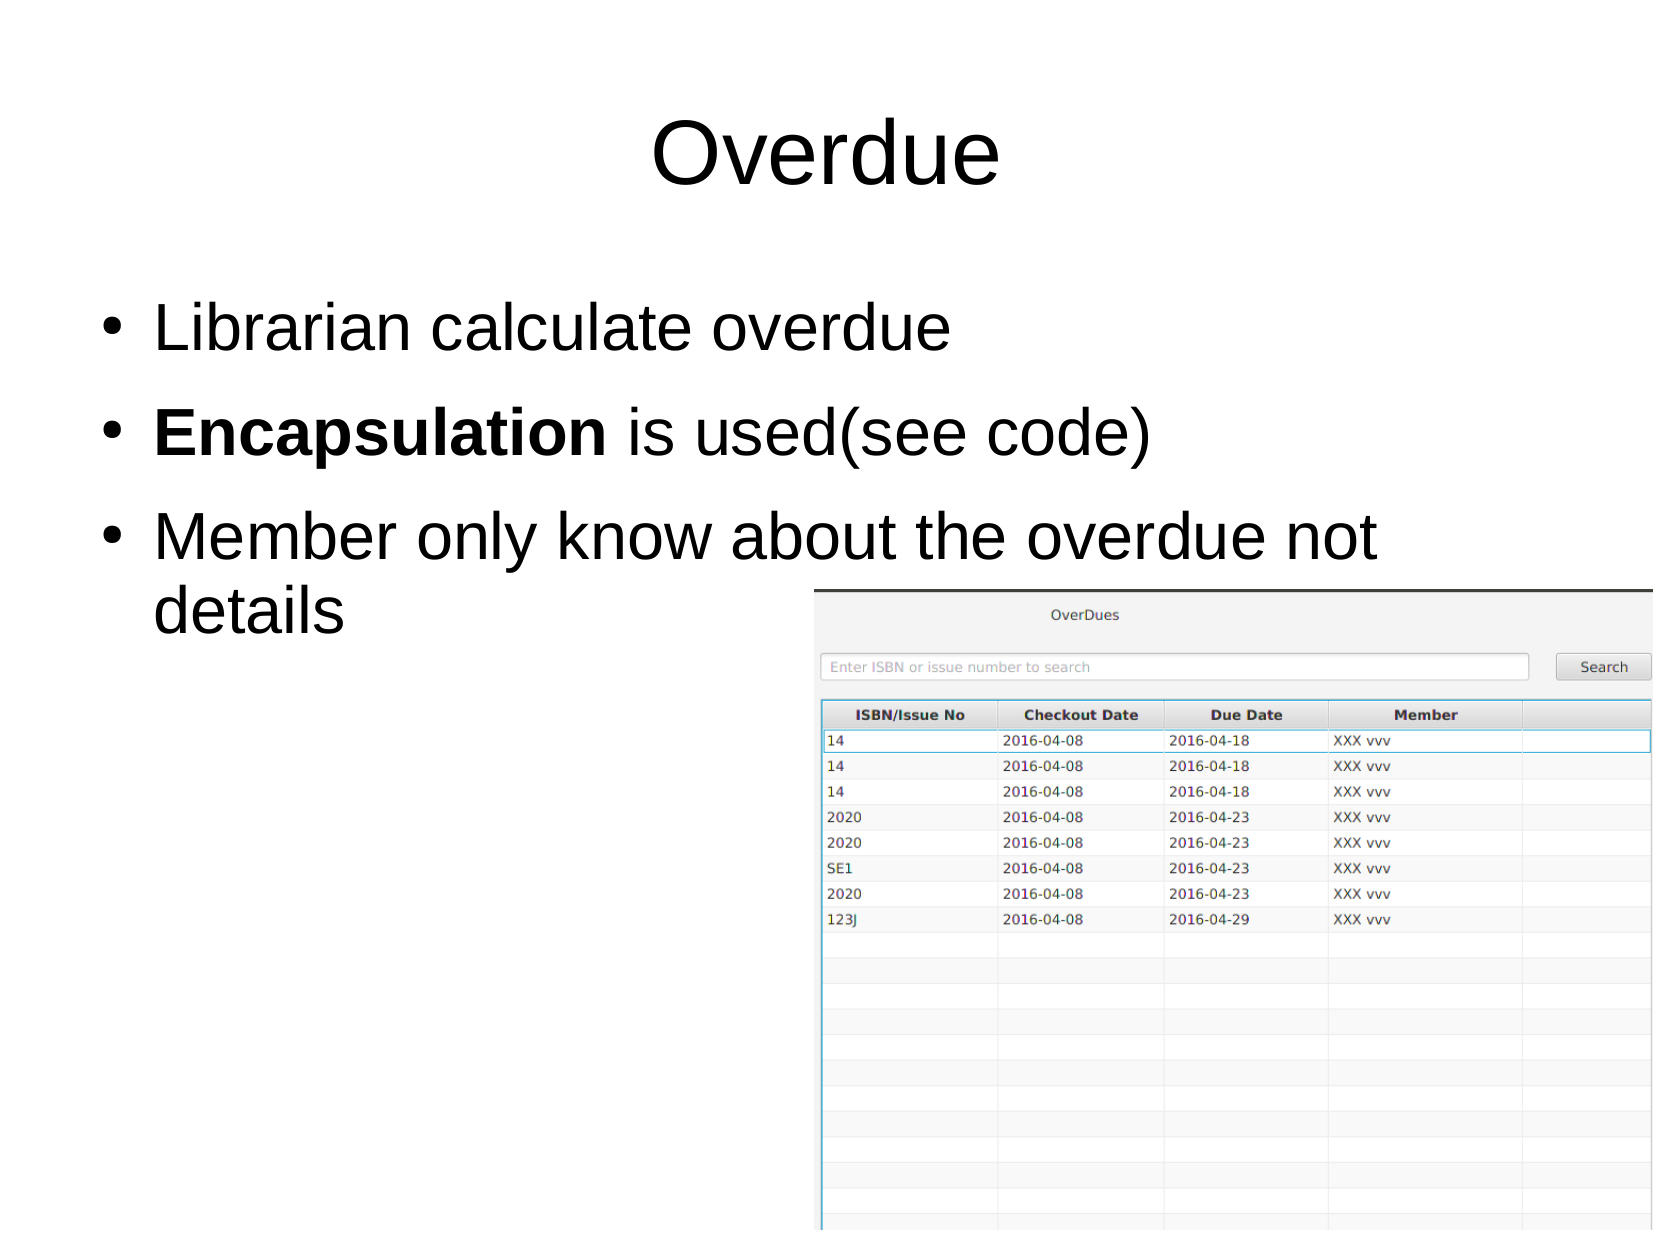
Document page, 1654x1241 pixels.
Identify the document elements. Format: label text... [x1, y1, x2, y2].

picture [814, 589, 1653, 1231]
list Librarian calculate overdue Encapsulation is used(see code) Member only know about the overdue not details [82, 290, 1571, 1010]
title Overdue [82, 49, 1571, 257]
